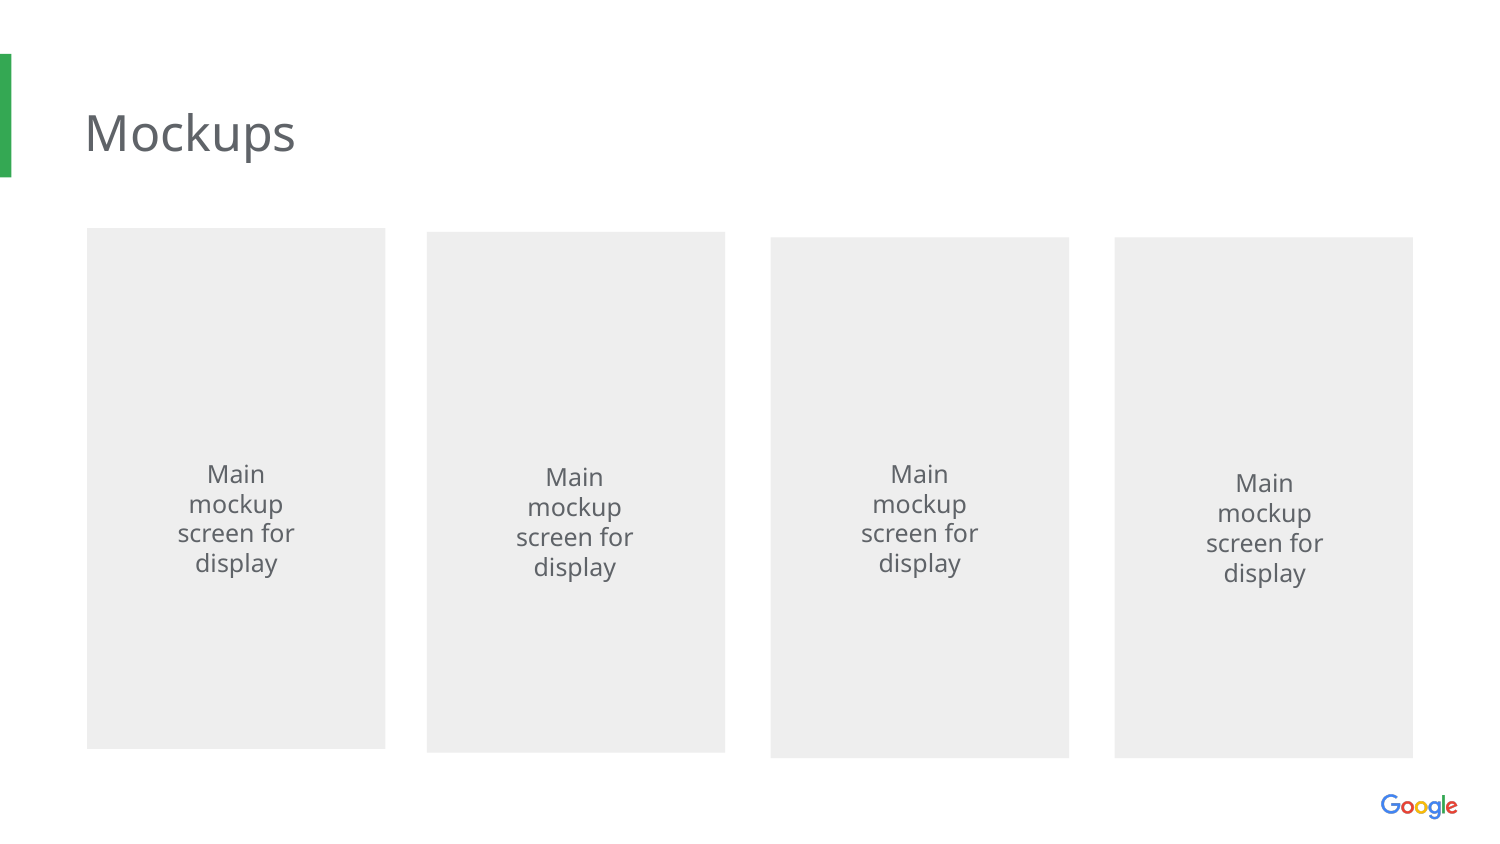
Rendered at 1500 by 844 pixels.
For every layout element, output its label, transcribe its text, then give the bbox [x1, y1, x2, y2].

text_box Main mockup screen for display [484, 446, 666, 597]
text_box Main mockup screen for display [829, 443, 1011, 593]
text_box [770, 237, 1070, 759]
text_box Mockups [84, 85, 1234, 177]
text_box [1114, 237, 1413, 759]
text_box [87, 228, 386, 749]
text_box Main mockup screen for display [1174, 452, 1356, 603]
picture [1381, 794, 1458, 820]
text_box Main mockup screen for display [146, 443, 327, 593]
text_box [426, 231, 726, 753]
